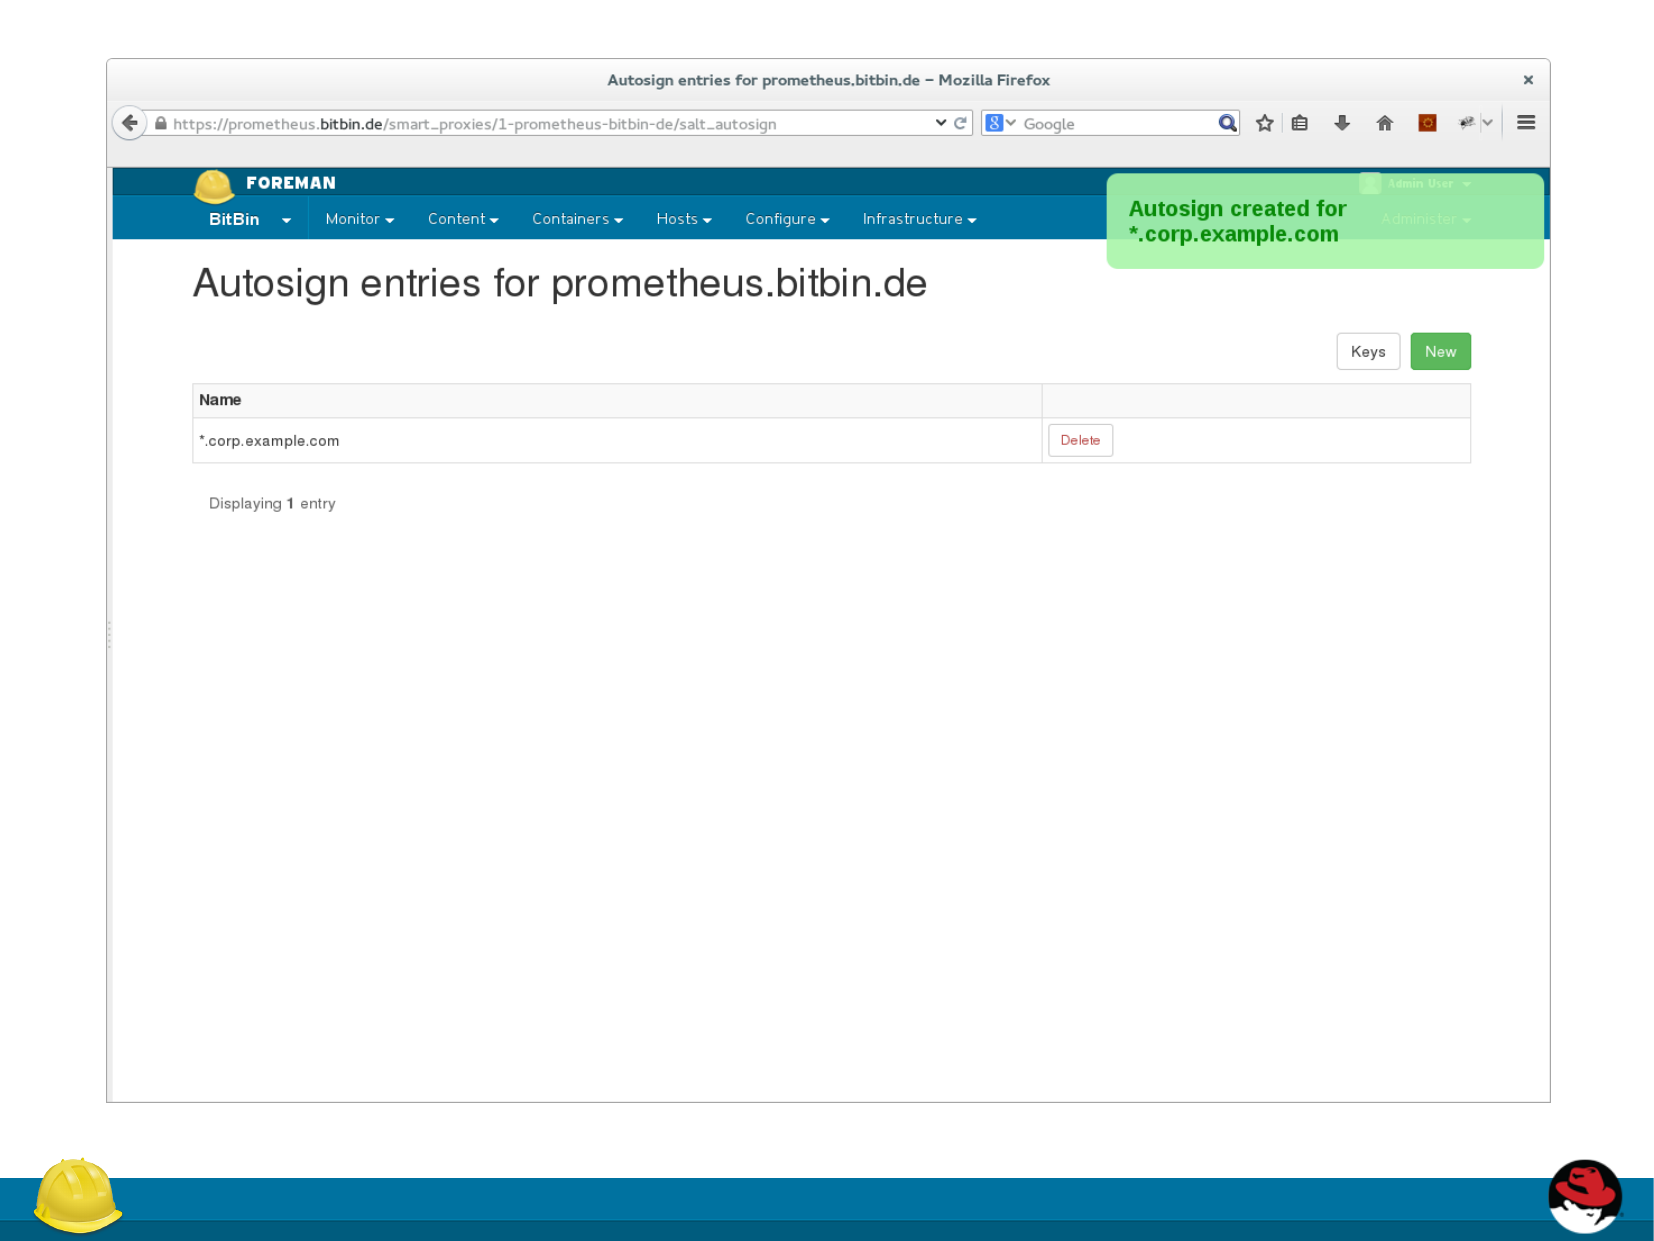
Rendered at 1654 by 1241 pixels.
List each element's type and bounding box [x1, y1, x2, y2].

picture [23, 1145, 130, 1235]
picture [1547, 1157, 1630, 1233]
picture [106, 58, 1551, 1103]
